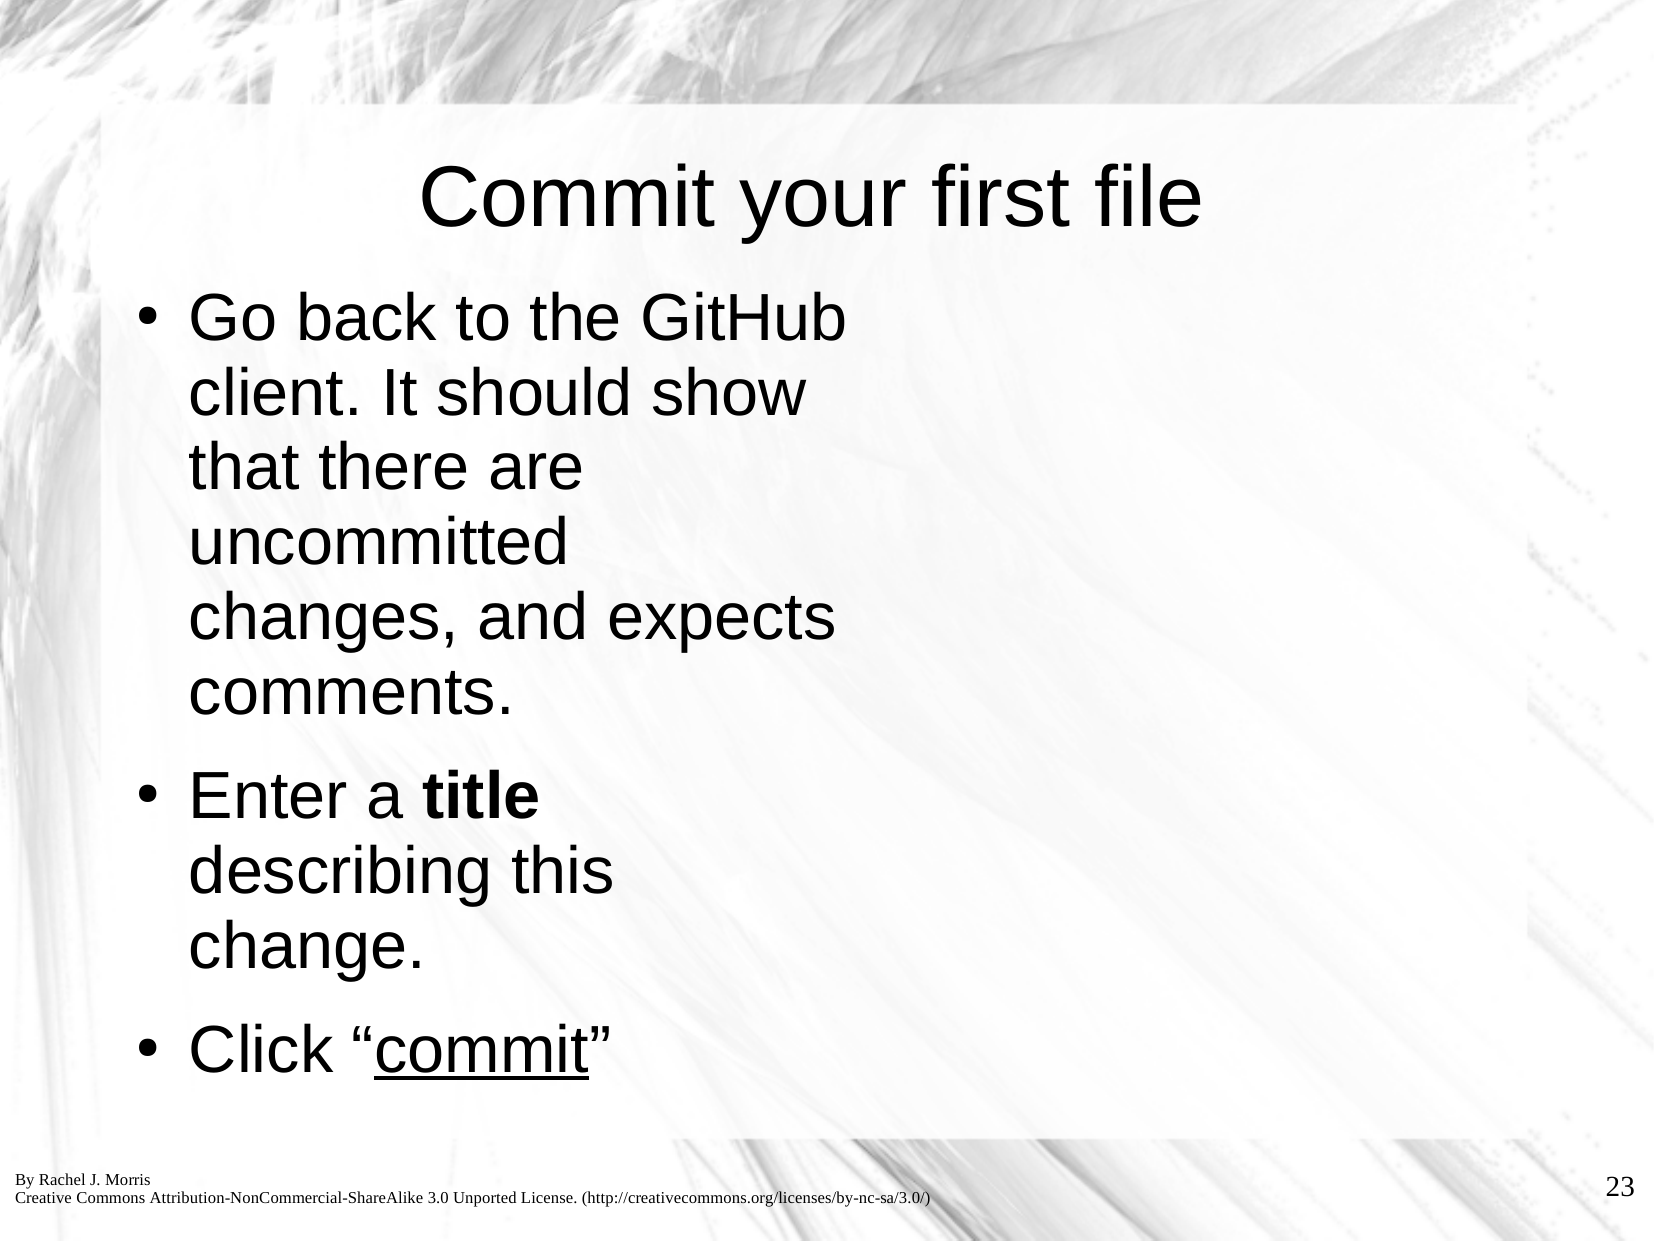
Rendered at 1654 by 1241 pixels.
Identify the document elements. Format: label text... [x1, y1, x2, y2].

picture [0, 0, 1654, 1241]
list Go back to the GitHub client. It should show that there are uncommitted changes, and expects comments. Enter a title describing this change. Click “commit” [118, 280, 852, 1087]
title Commit your first file [118, 112, 1506, 281]
